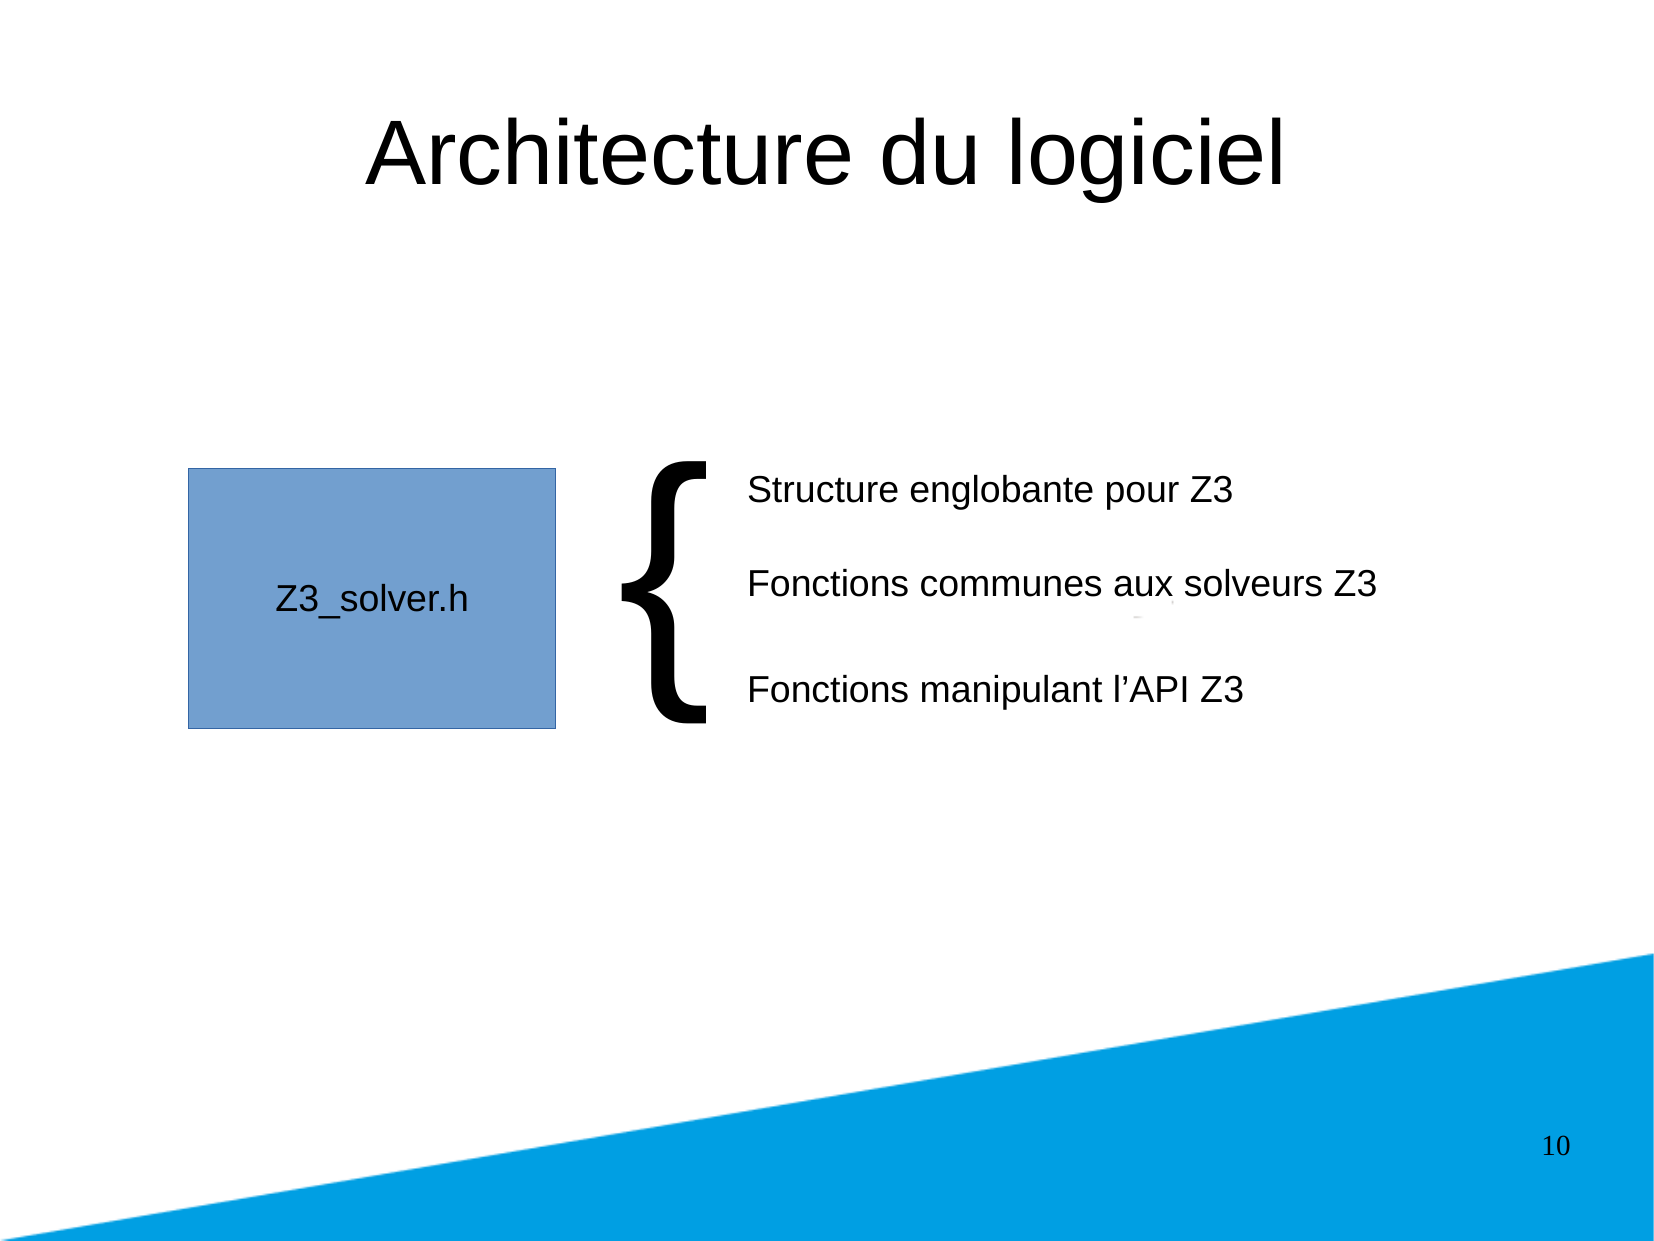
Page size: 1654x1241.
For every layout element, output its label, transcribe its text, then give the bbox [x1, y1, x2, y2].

picture [0, 0, 1654, 1241]
text_box Fonctions communes aux solveurs Z3 [732, 555, 1441, 612]
title Architecture du logiciel [82, 49, 1571, 257]
text_box { [602, 403, 756, 733]
text_box Z3_solver.h [188, 468, 556, 729]
text_box Fonctions manipulant l’API Z3 [732, 661, 1512, 761]
text_box Structure englobante pour Z3 [756, 460, 1441, 518]
